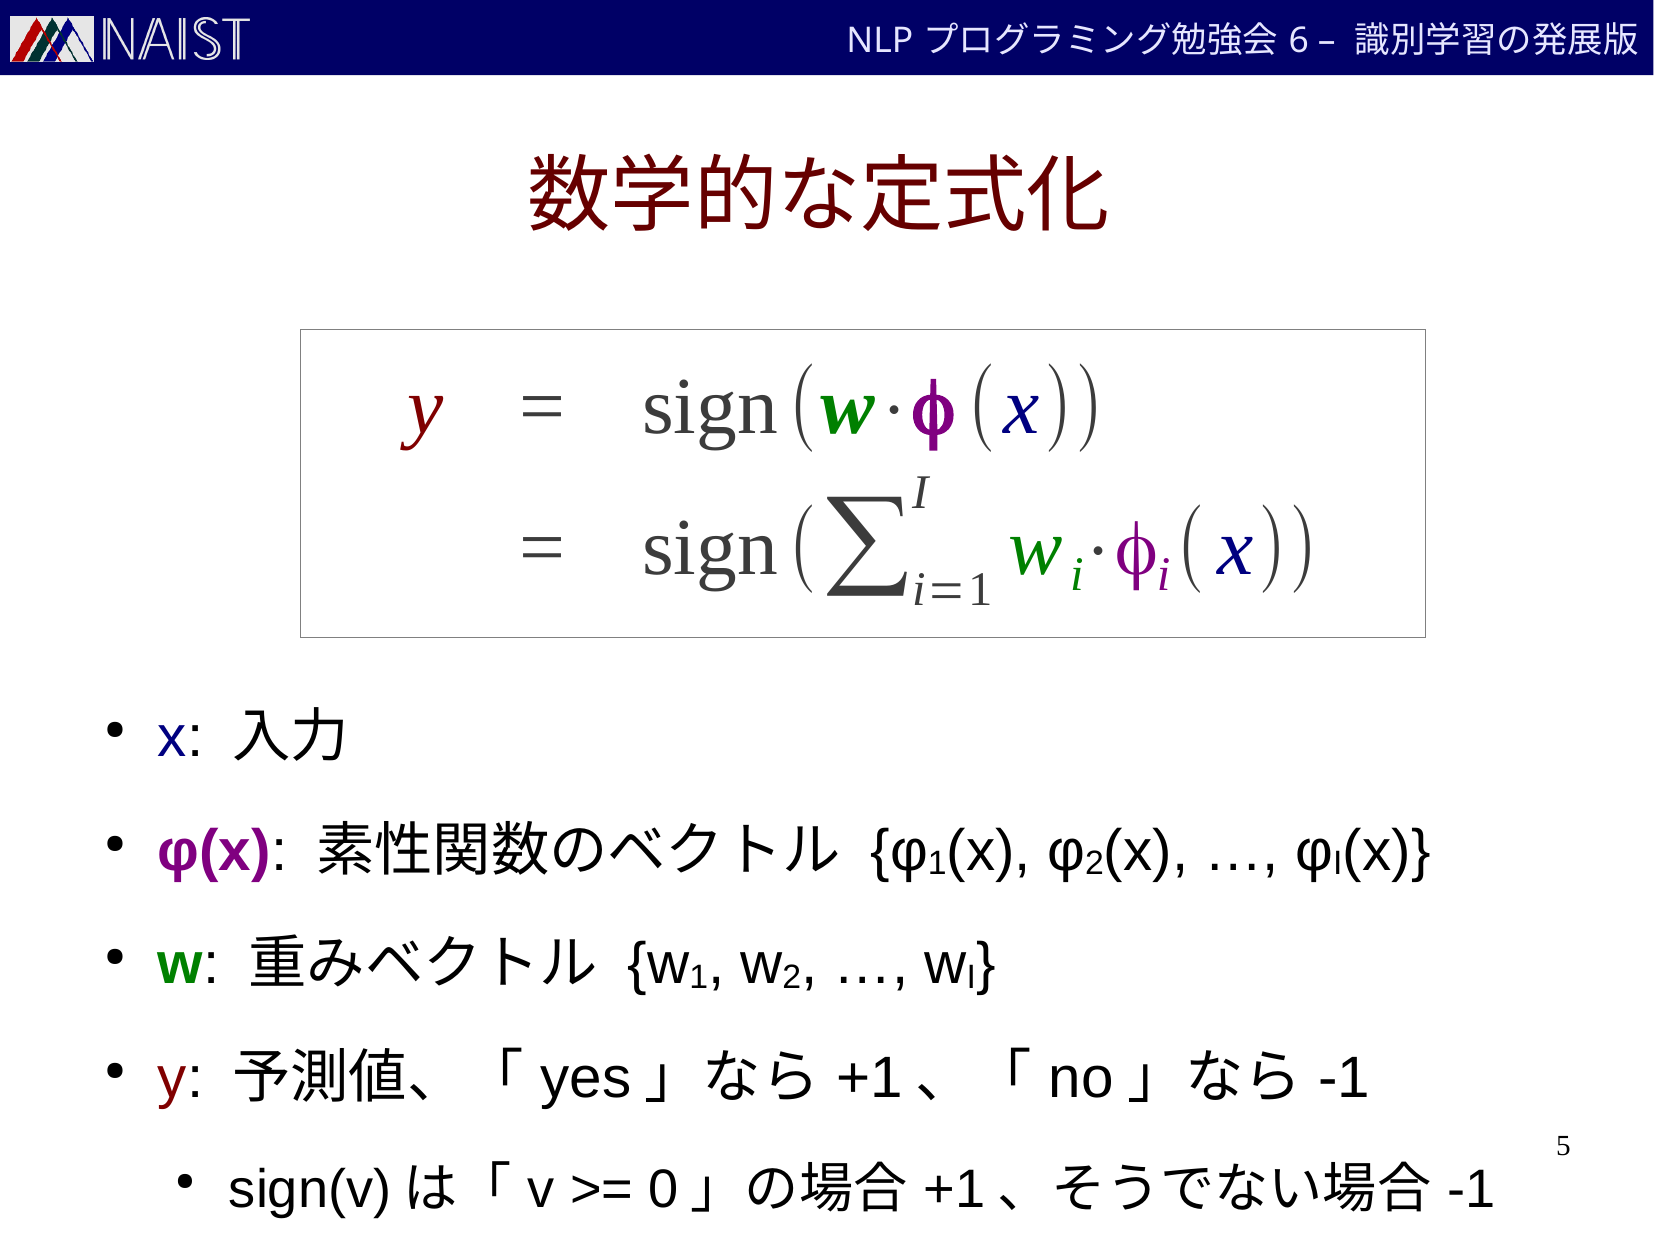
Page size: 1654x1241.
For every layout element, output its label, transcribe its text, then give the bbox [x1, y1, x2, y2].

title 数学的な定式化 [75, 92, 1564, 285]
list x: 入力 φ(x): 素性関数のベクトル {φ1(x), φ2(x), …, φI(x)} w: 重みベクトル {w1, w2, …, wI} y: 予測値、「yes」なら+1、「no」なら-1 sign(v)は「v >= 0」の場合+1、そうでない場合-1 [86, 688, 1576, 1167]
picture [102, 17, 251, 60]
chart [377, 352, 1336, 617]
picture [10, 16, 94, 62]
